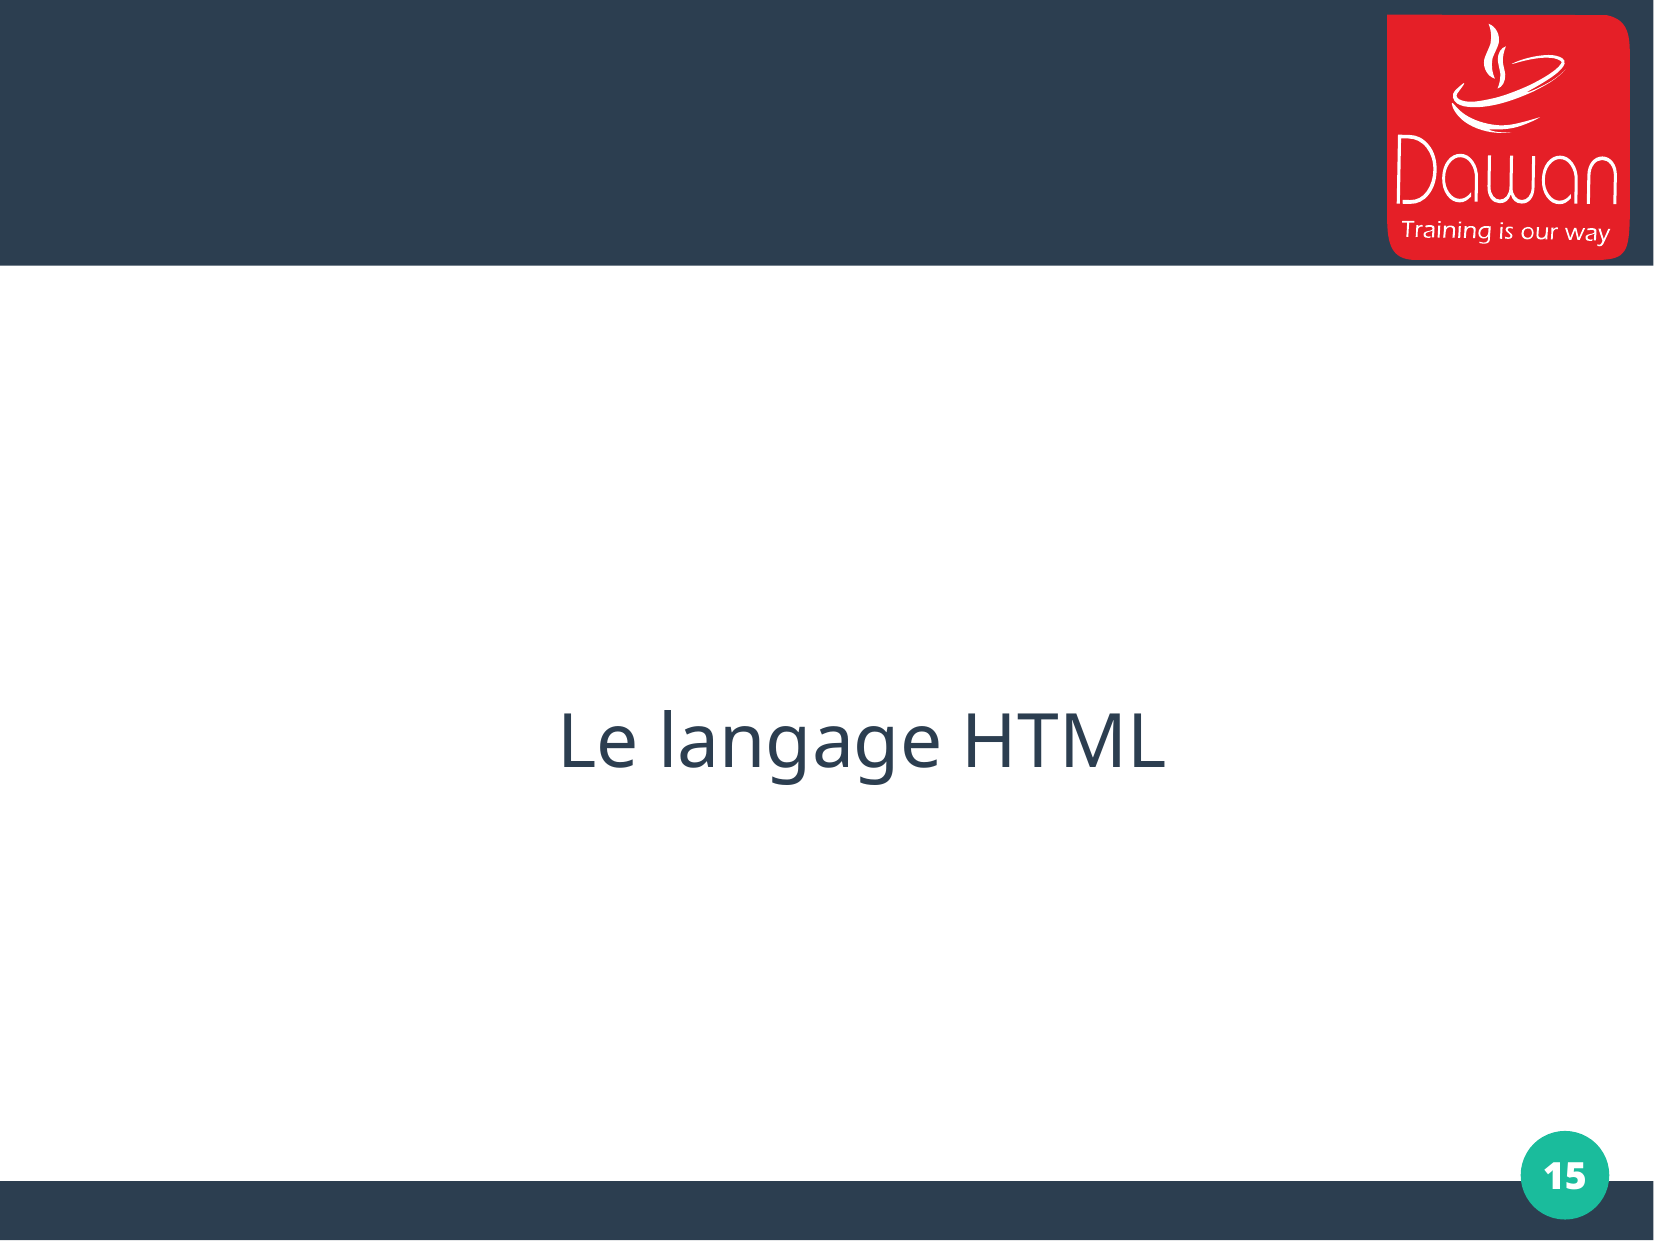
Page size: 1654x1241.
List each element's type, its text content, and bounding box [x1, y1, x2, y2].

list Le langage HTML [59, 324, 1595, 1152]
picture [1387, 14, 1630, 260]
